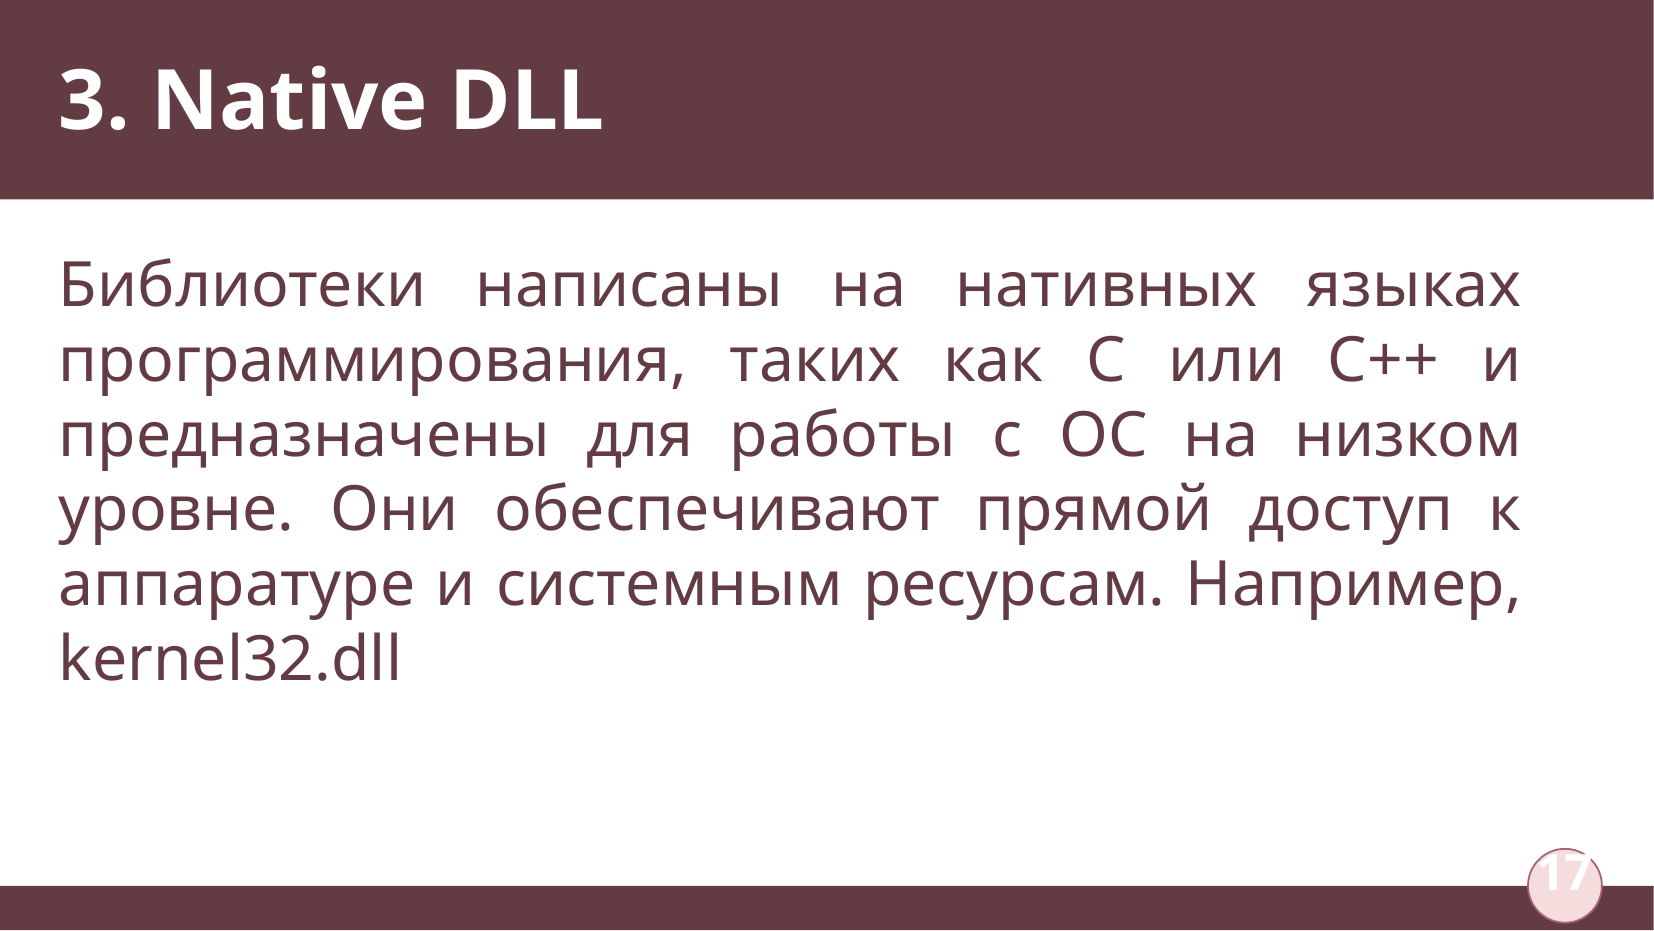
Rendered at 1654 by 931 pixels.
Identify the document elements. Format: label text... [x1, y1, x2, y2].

title 3. Native DLL [59, 37, 1595, 155]
list Библиотеки написаны на нативных языках программирования, таких как С или С++ и предназначены для работы с ОС на низком уровне. Они обеспечивают прямой доступ к аппаратуре и системным ресурсам. Например, kernel32.dll [59, 243, 1595, 694]
